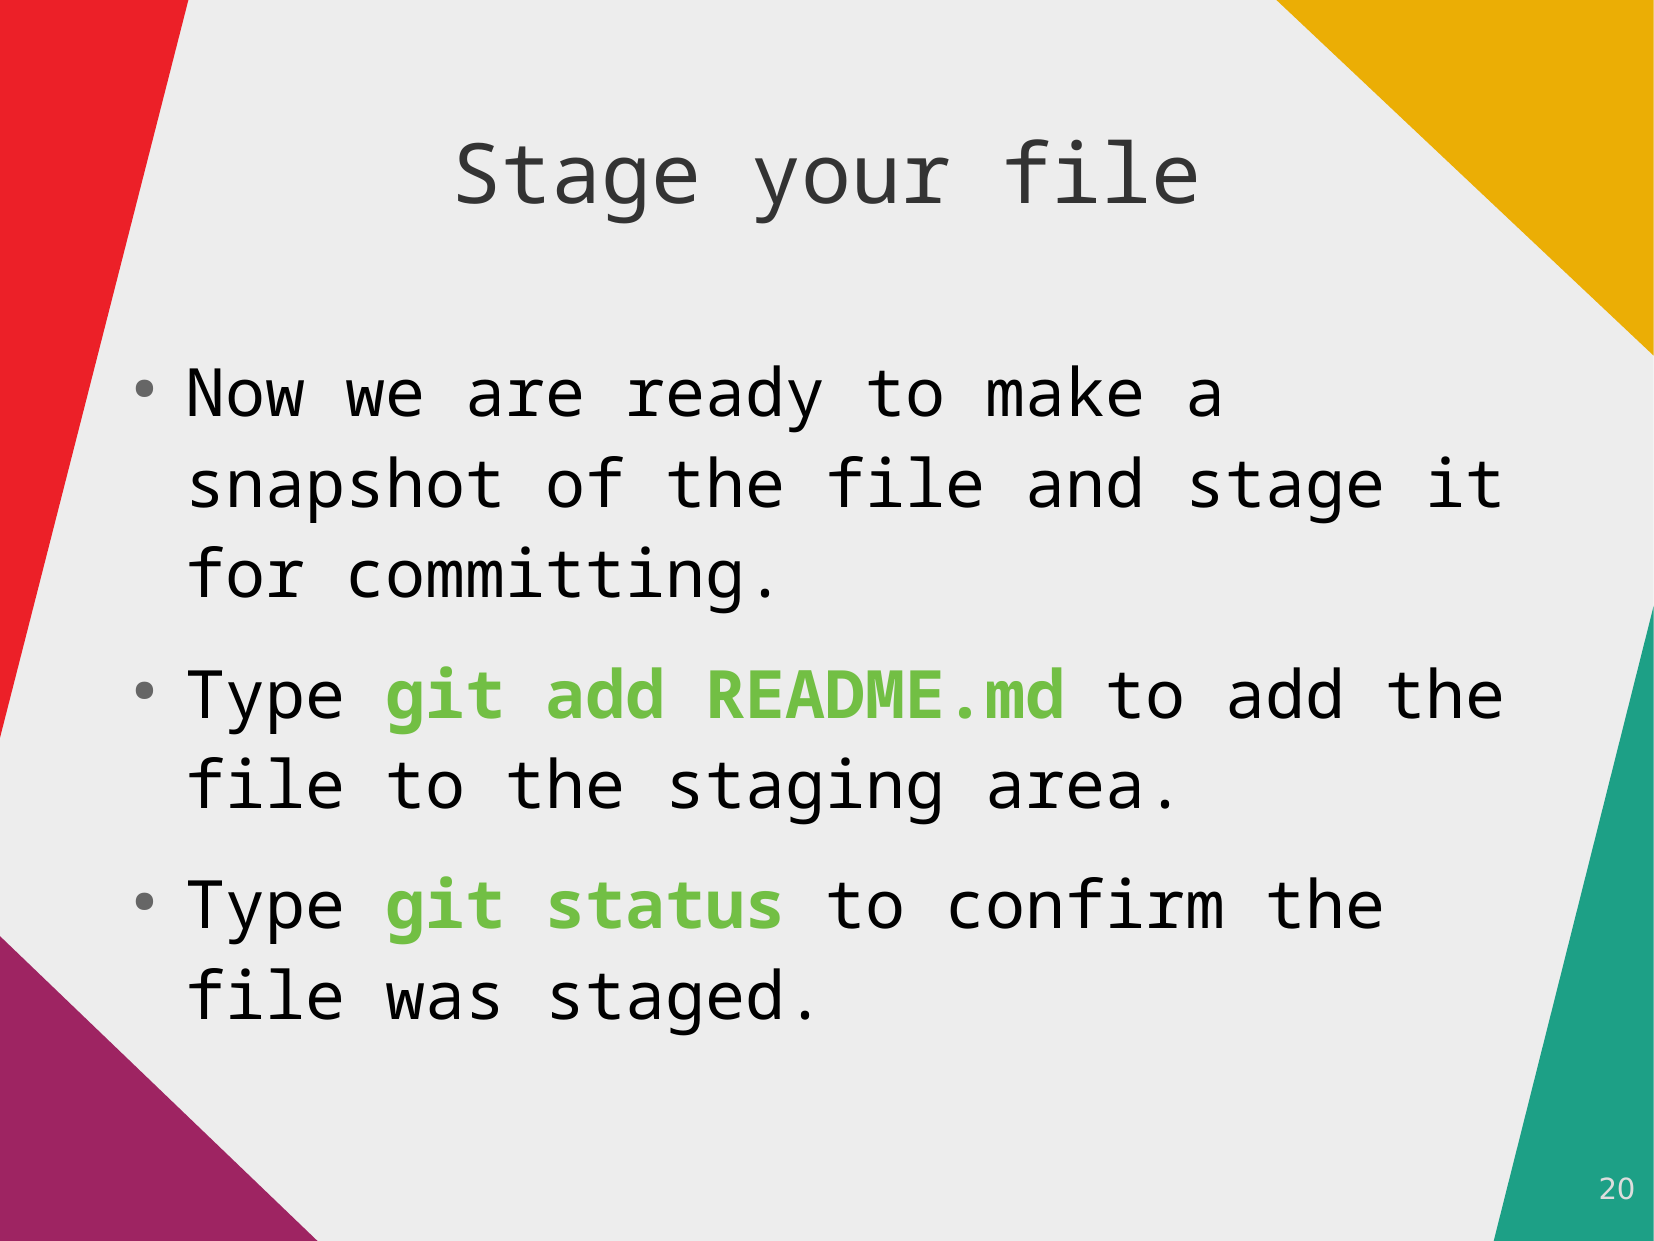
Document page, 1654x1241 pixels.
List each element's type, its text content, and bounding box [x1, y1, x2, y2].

title Stage your file [114, 73, 1539, 271]
list Now we are ready to make a snapshot of the file and stage it for committing. Type git add README.md to add the file to the staging area. Type git status to confirm the file was staged. [114, 345, 1539, 1076]
